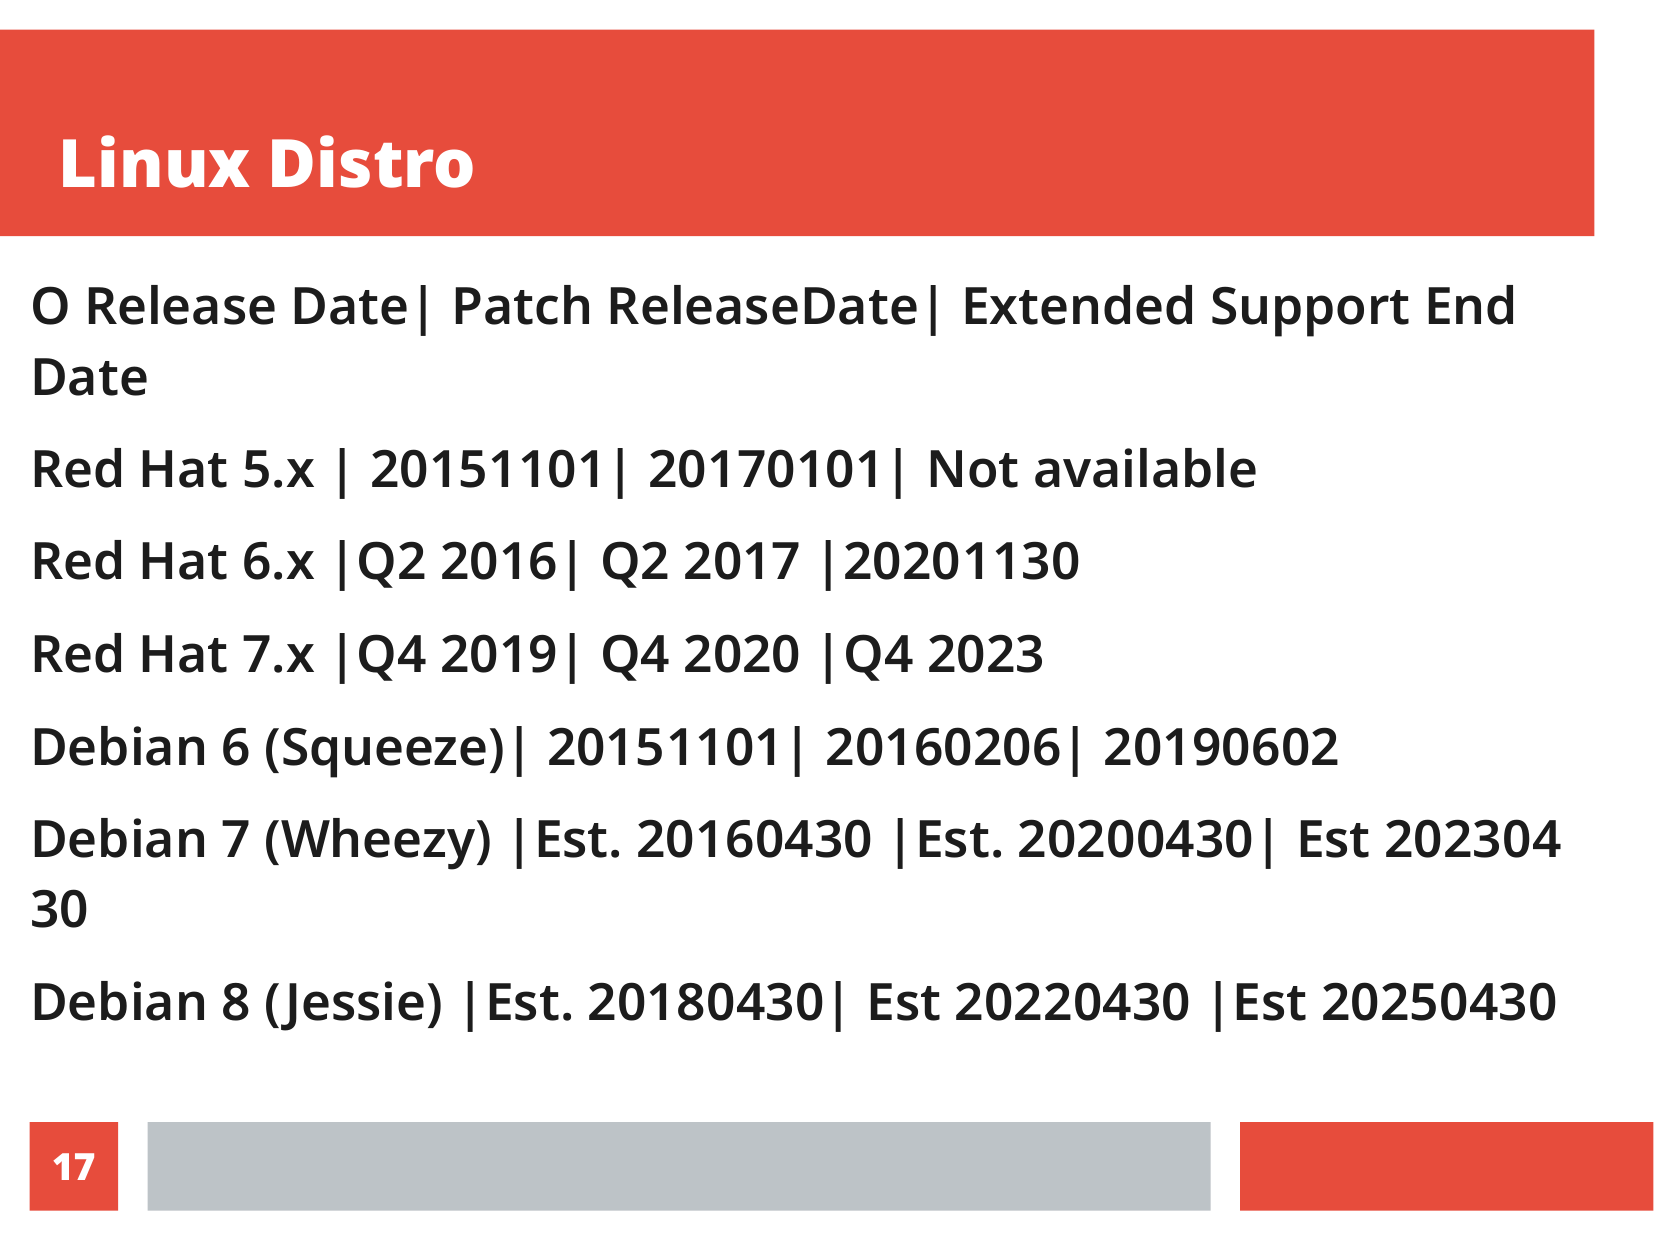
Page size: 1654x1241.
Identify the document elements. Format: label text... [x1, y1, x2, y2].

list O Release Date| Patch ReleaseDate| Extended Support End Date Red Hat 5.x | 2015­11­01| 2017­01­01| Not available Red Hat 6.x |Q2 2016| Q2 2017 |2020­11­30 Red Hat 7.x |Q4 2019| Q4 2020 |Q4 2023 Debian 6 (Squeeze)| 2015­11­01| 2016­02­06| 2019­06­02 Debian 7 (Wheezy) |Est. 2016­04­30 |Est. 2020­04­30| Est 2023­04­30 Debian 8 (Jessie) |Est. 2018­04­30| Est 2022­04­30 |Est 2025­04­30 [30, 270, 1565, 1093]
title Linux Distro [59, 59, 1595, 207]
